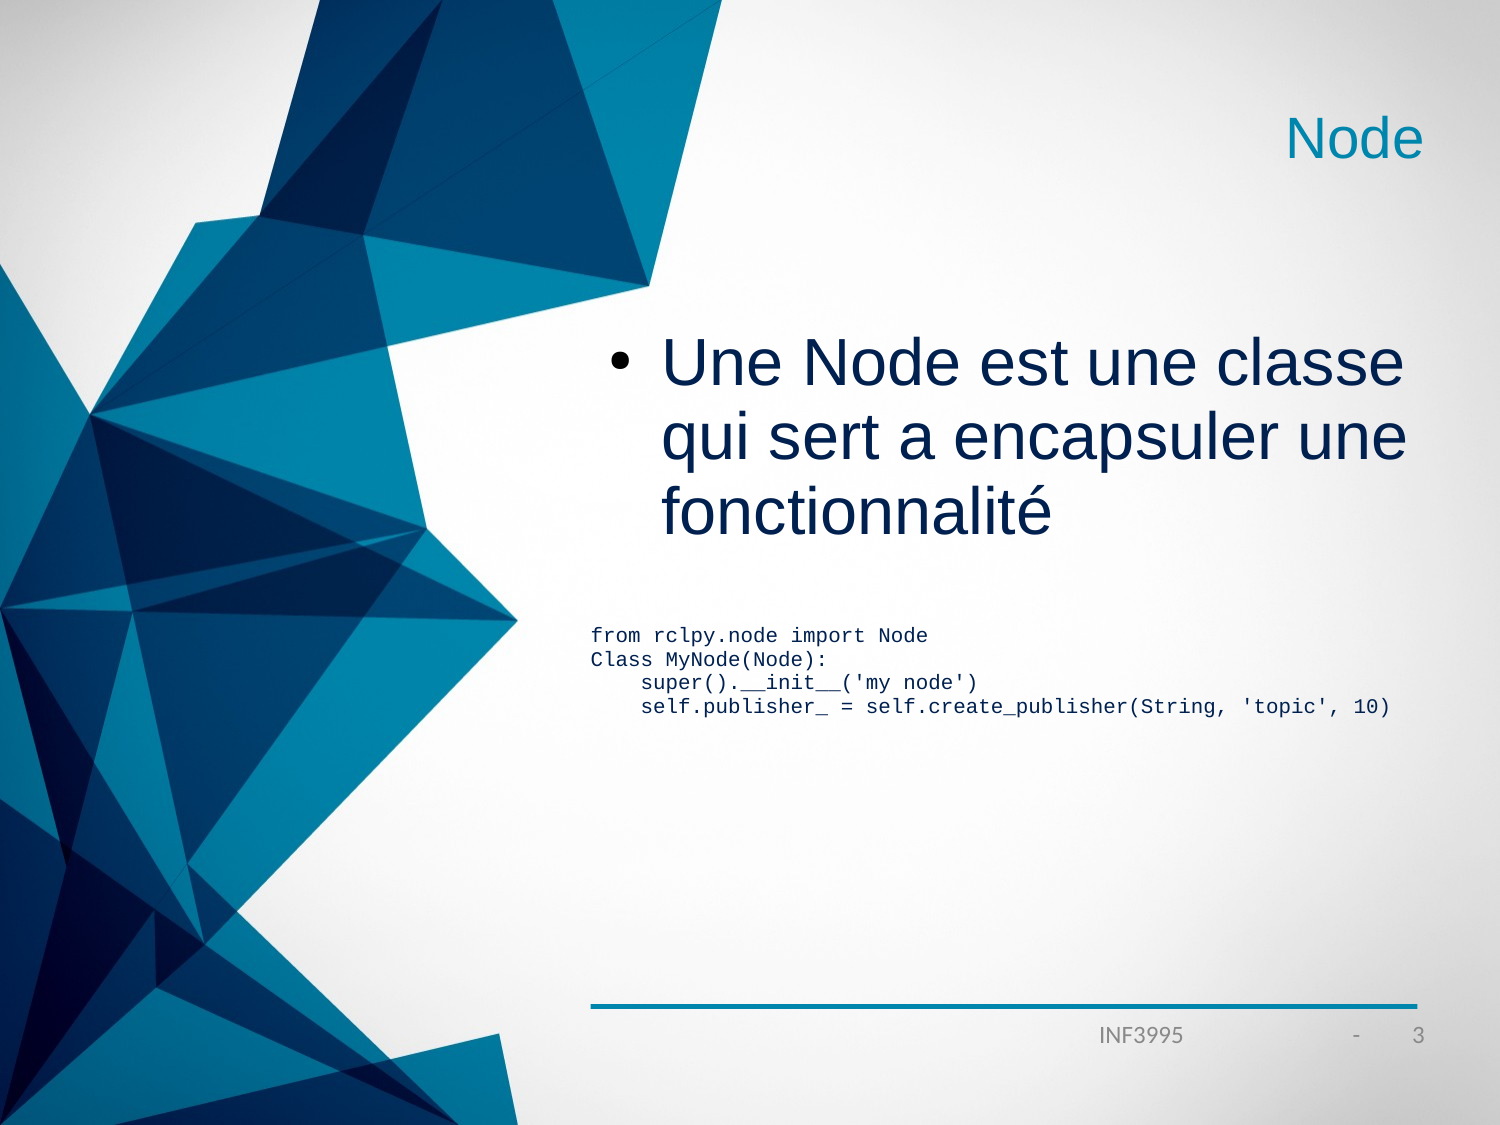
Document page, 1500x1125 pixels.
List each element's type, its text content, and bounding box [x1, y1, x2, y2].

list Une Node est une classe qui sert a encapsuler une fonctionnalité from rclpy.node import Node Class MyNode(Node): super().__init__('my node') self.publisher_ = self.create_publisher(String, 'topic', 10) [590, 324, 1425, 978]
picture [0, 0, 1500, 1125]
title Node [708, 44, 1425, 233]
